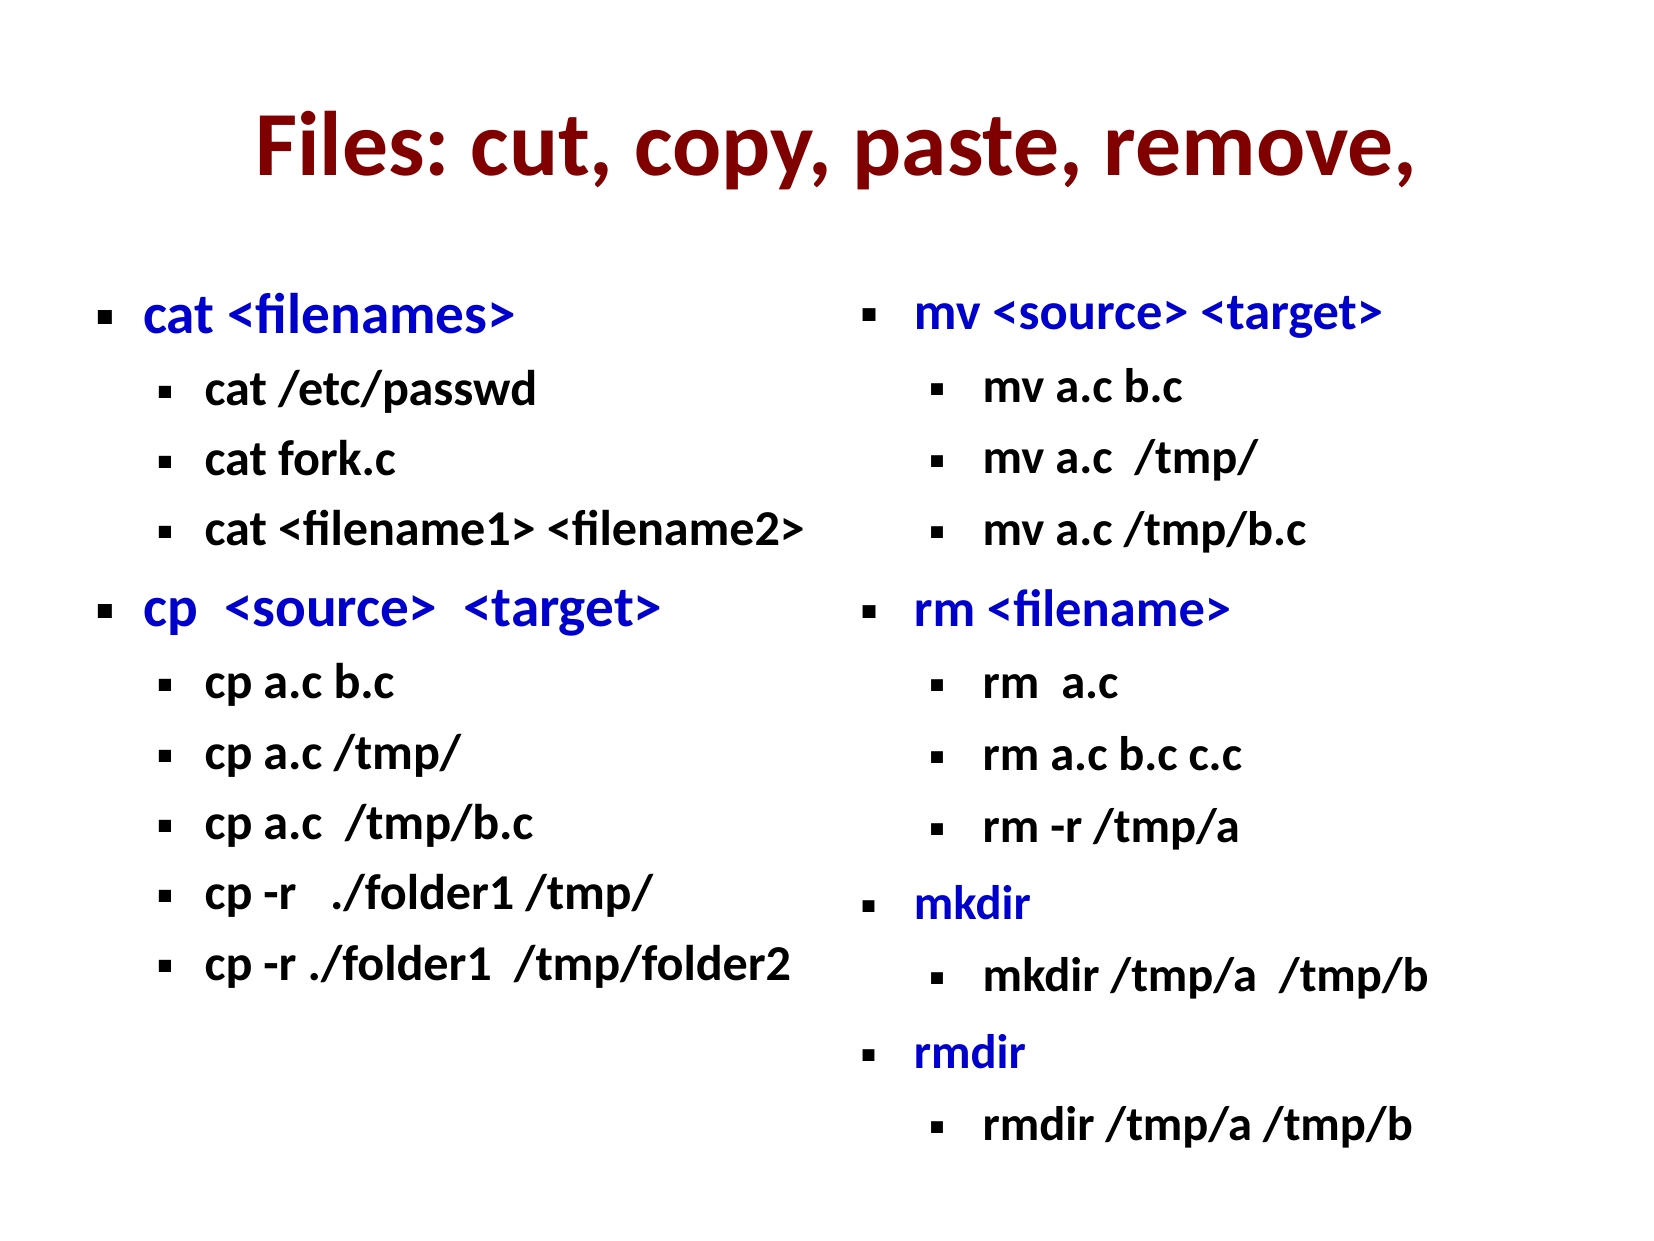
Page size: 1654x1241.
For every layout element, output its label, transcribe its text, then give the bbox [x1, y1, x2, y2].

list cat <filenames> cat /etc/passwd cat fork.c cat <filename1> <filename2> cp <source> <target> cp a.c b.c cp a.c /tmp/ cp a.c /tmp/b.c cp -r ./folder1 /tmp/ cp -r ./folder1 /tmp/folder2 [82, 290, 809, 1010]
title Files: cut, copy, paste, remove, [82, 45, 1571, 261]
list mv <source> <target> mv a.c b.c mv a.c /tmp/ mv a.c /tmp/b.c rm <filename> rm a.c rm a.c b.c c.c rm -r /tmp/a mkdir mkdir /tmp/a /tmp/b rmdir rmdir /tmp/a /tmp/b [845, 290, 1607, 1158]
